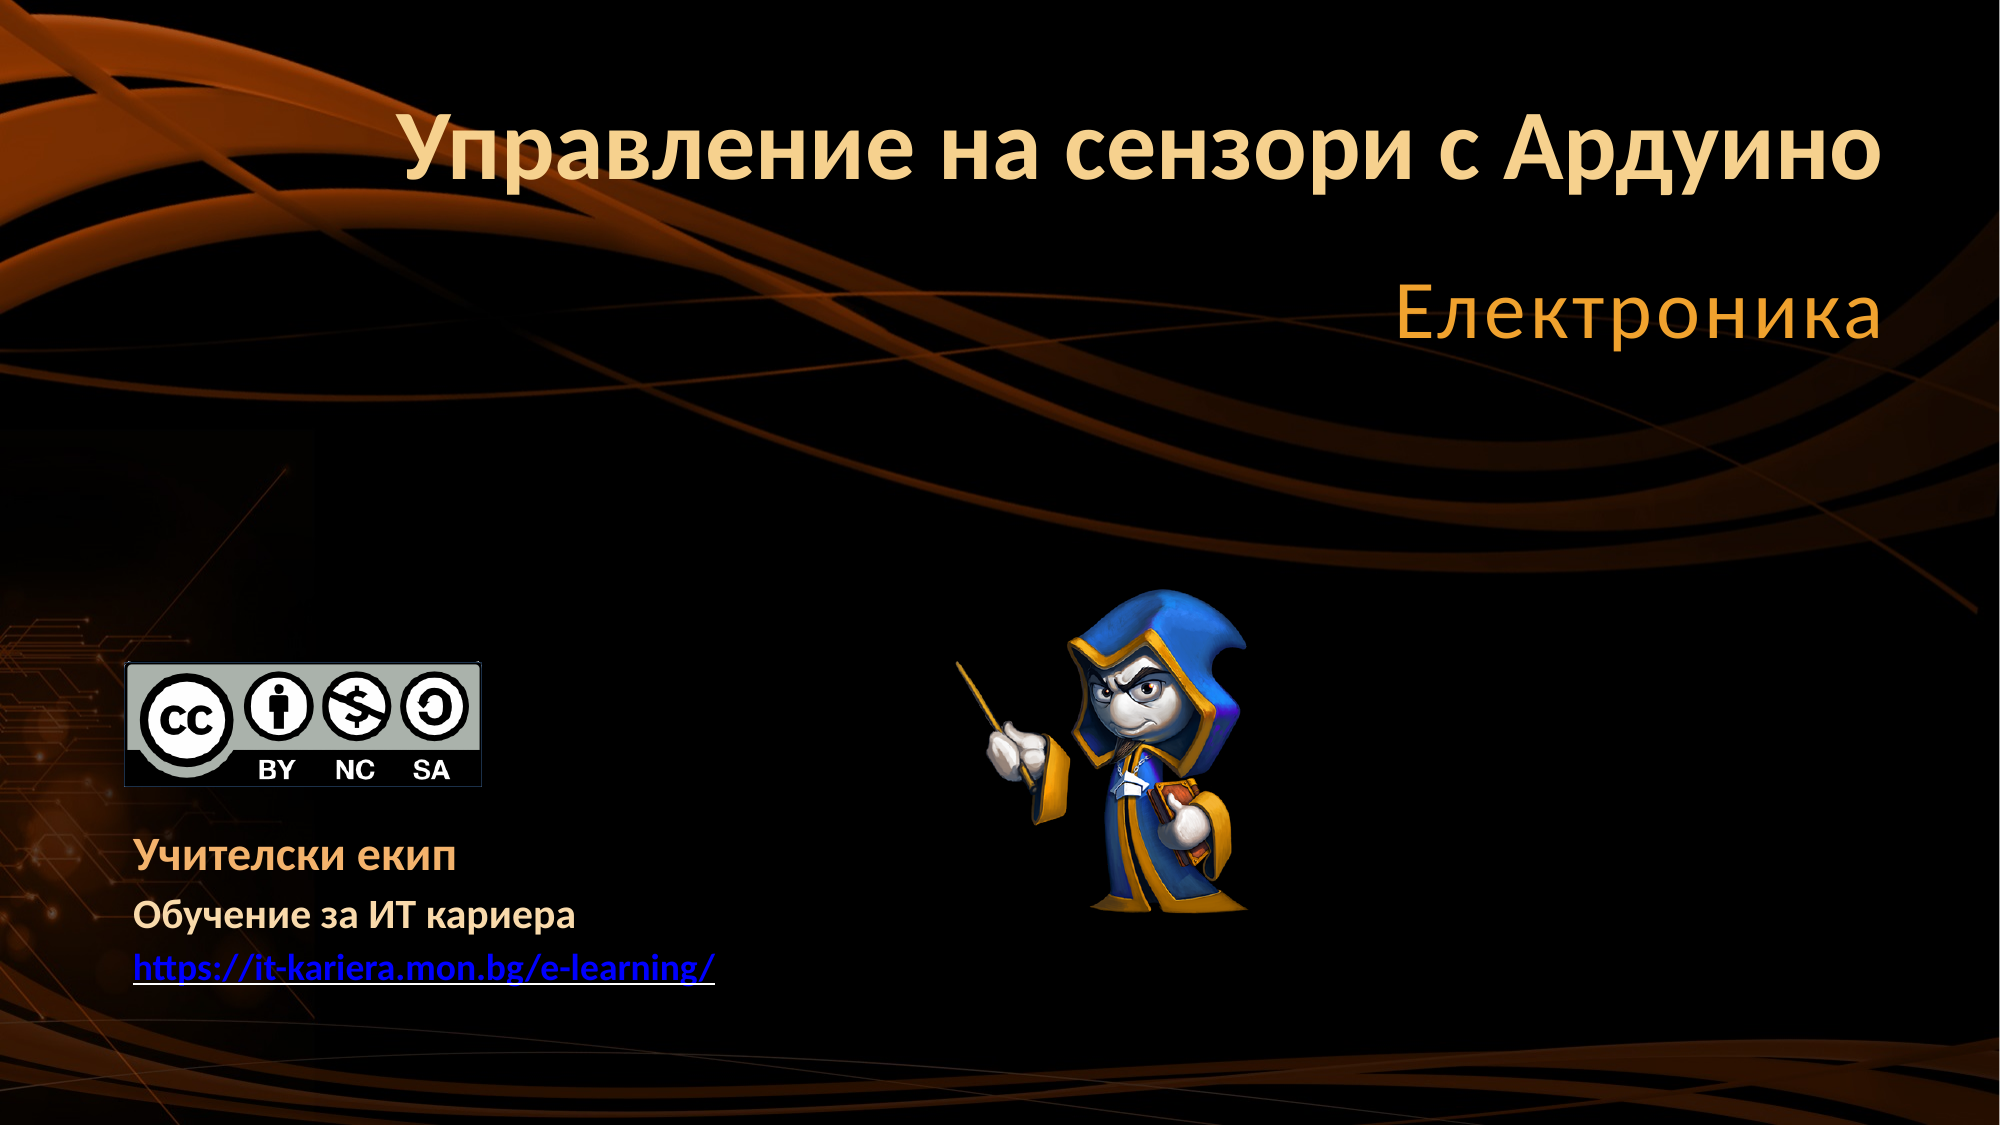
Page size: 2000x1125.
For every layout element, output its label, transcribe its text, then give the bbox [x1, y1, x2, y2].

text_box https://it-kariera.mon.bg/e-learning/ [127, 935, 752, 993]
text_box Обучение за ИТ кариера [127, 853, 650, 935]
text_box Електроника [587, 254, 1885, 387]
picture [0, 0, 2000, 1125]
text_box Учителски екип [127, 814, 650, 853]
text_box Управление на сензори с Ардуино [149, 74, 1885, 205]
